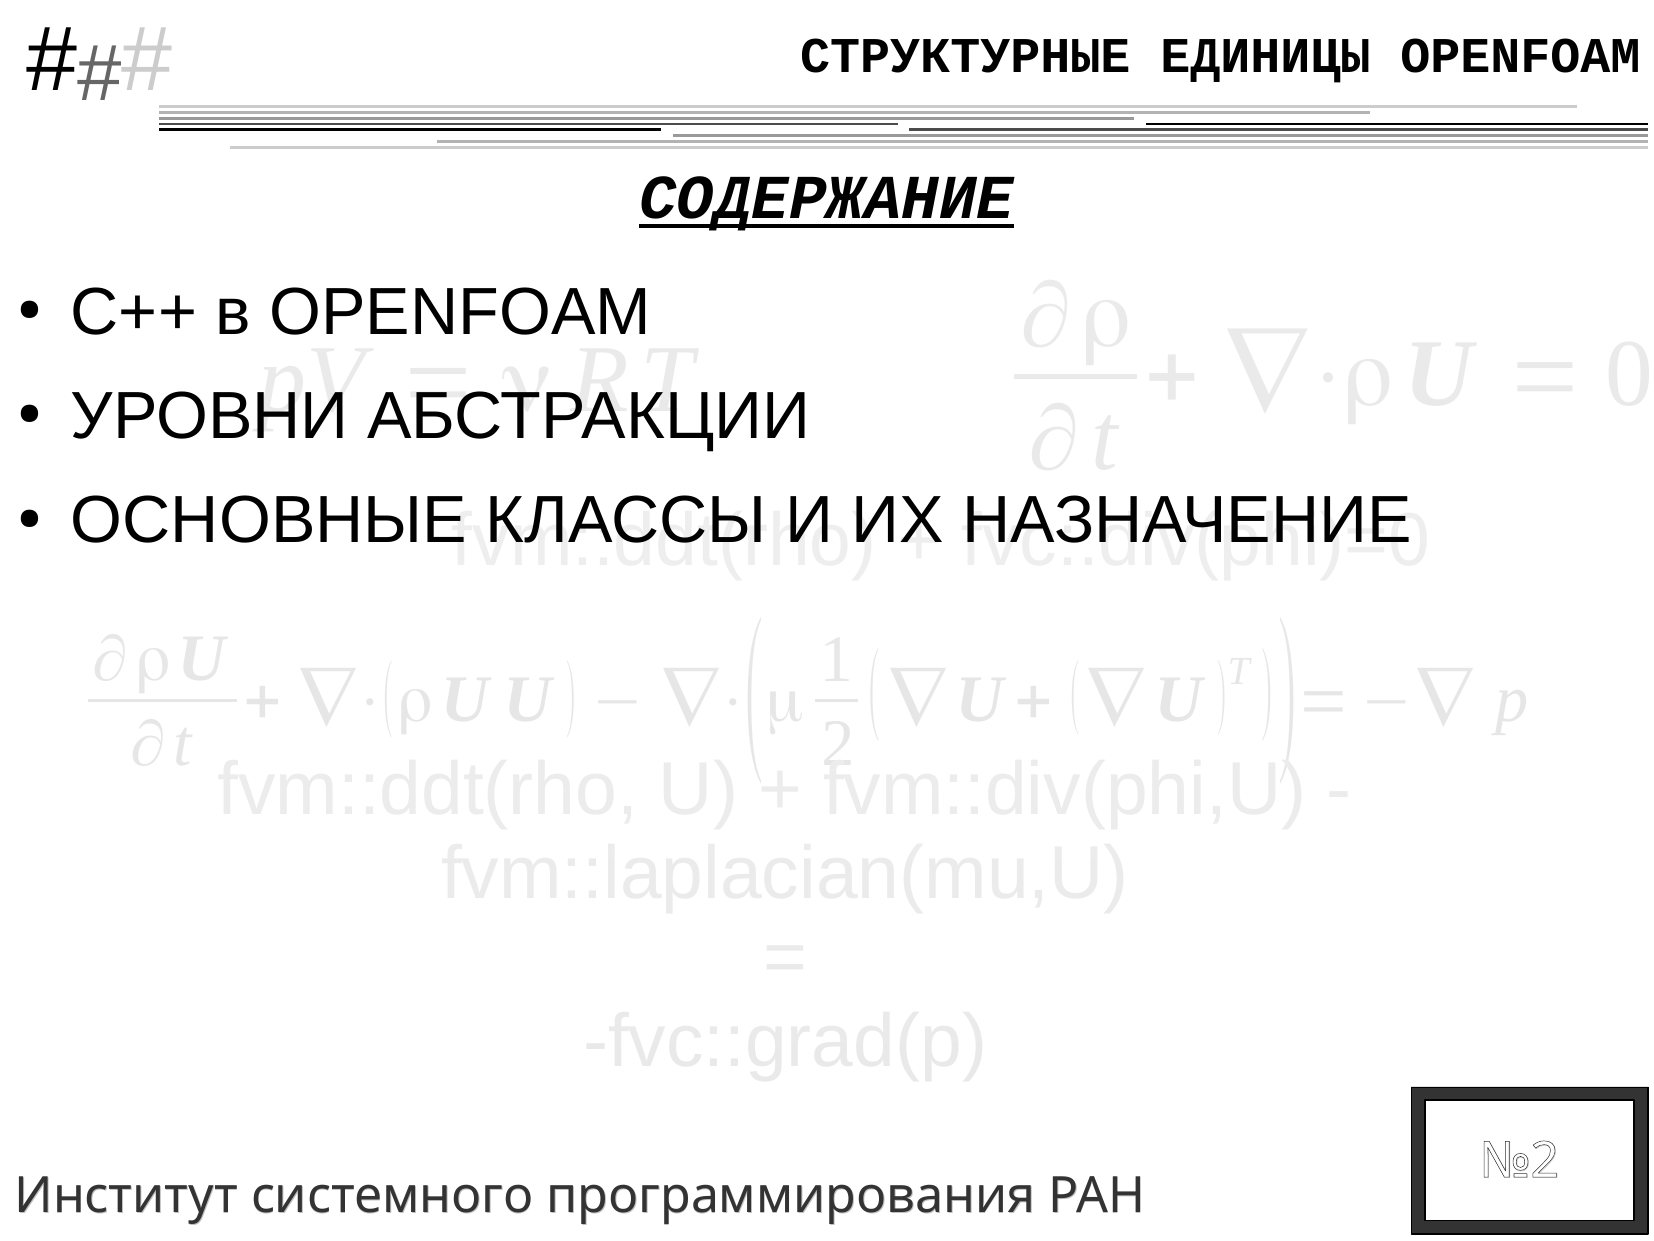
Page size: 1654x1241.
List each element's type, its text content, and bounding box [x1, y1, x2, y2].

list C++ в OPENFOAM УРОВНИ АБСТРАКЦИИ ОСНОВНЫЕ КЛАССЫ И ИХ НАЗНАЧЕНИЕ [0, 274, 1654, 1093]
title СОДЕРЖАНИЕ [0, 147, 1654, 257]
